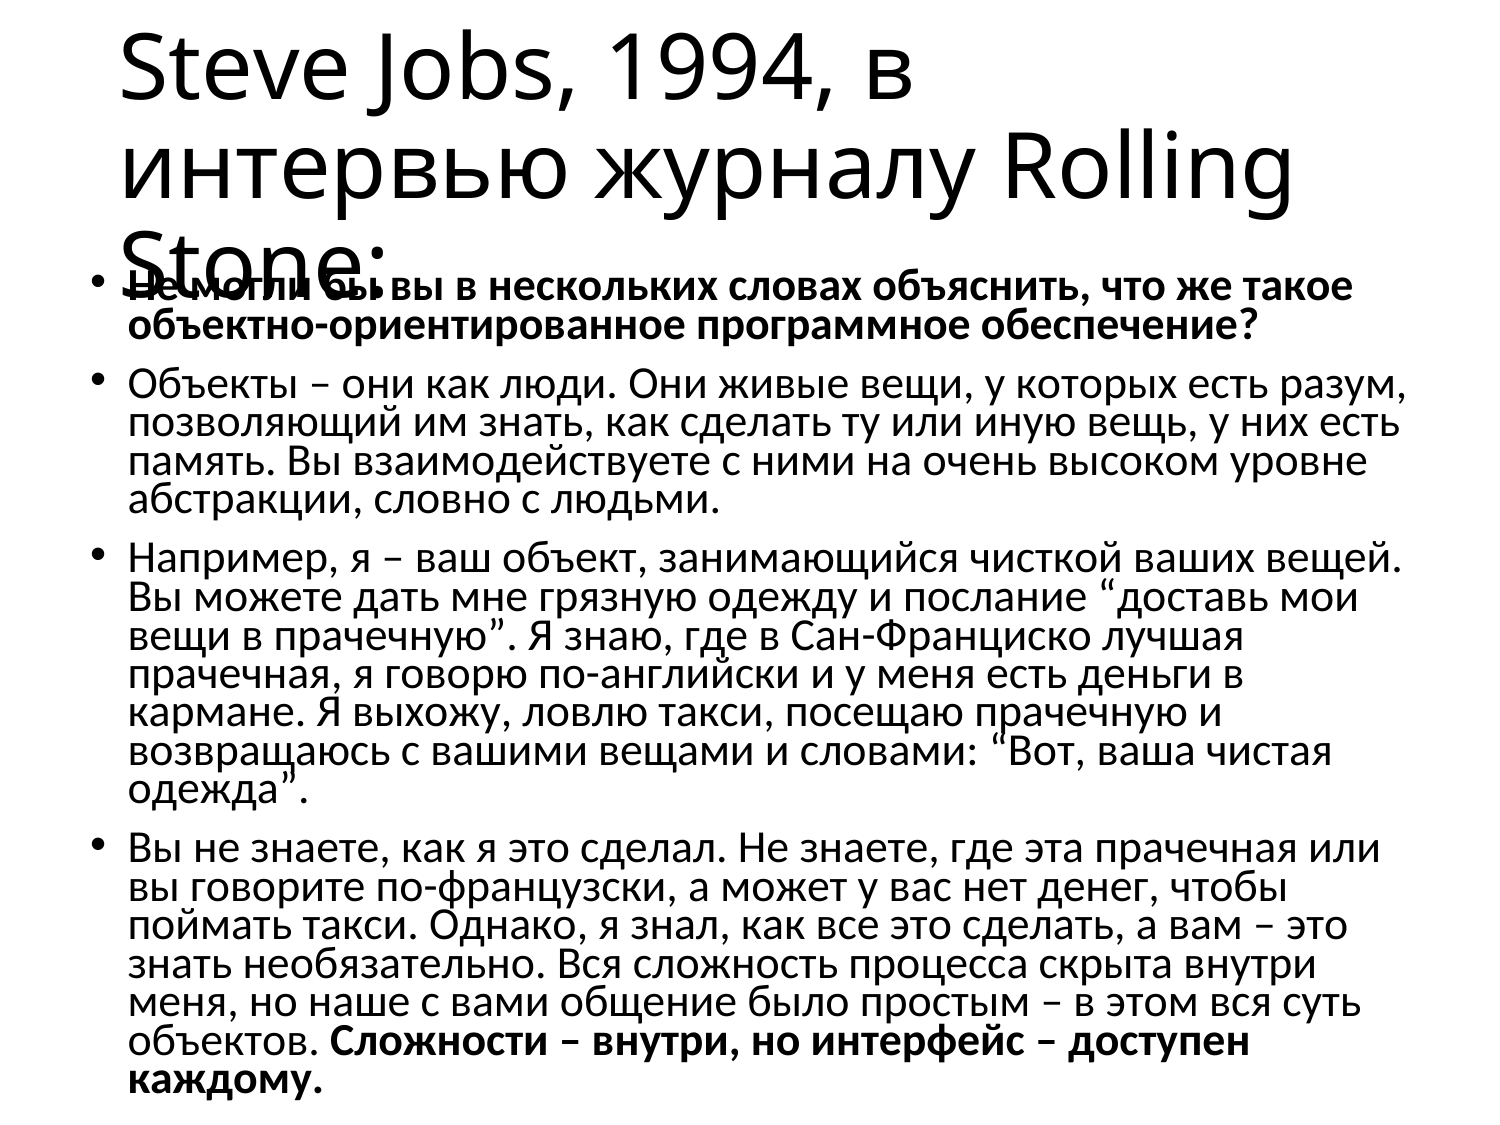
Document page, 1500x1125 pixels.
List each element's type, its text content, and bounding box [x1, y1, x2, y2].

list Не могли бы вы в нескольких словах объяснить, что же такое объектно-ориентированное программное обеспечение? Объекты – они как люди. Они живые вещи, у которых есть разум, позволяющий им знать, как сделать ту или иную вещь, у них есть память. Вы взаимодействуете с ними на очень высоком уровне абстракции, словно с людьми. Например, я – ваш объект, занимающийся чисткой ваших вещей. Вы можете дать мне грязную одежду и послание “доставь мои вещи в прачечную”. Я знаю, где в Сан-Франциско лучшая прачечная, я говорю по-английски и у меня есть деньги в кармане. Я выхожу, ловлю такси, посещаю прачечную и возвращаюсь с вашими вещами и словами: “Вот, ваша чистая одежда”. Вы не знаете, как я это сделал. Не знаете, где эта прачечная или вы говорите по-французски, а может у вас нет денег, чтобы поймать такси. Однако, я знал, как все это сделать, а вам – это знать необязательно. Вся сложность процесса скрыта внутри меня, но наше с вами общение было простым – в этом вся суть объектов. Сложности – внутри, но интерфейс – доступен каждому. [75, 262, 1426, 1125]
title Steve Jobs, 1994, в интервью журналу Rolling Stone: [103, 59, 1397, 262]
